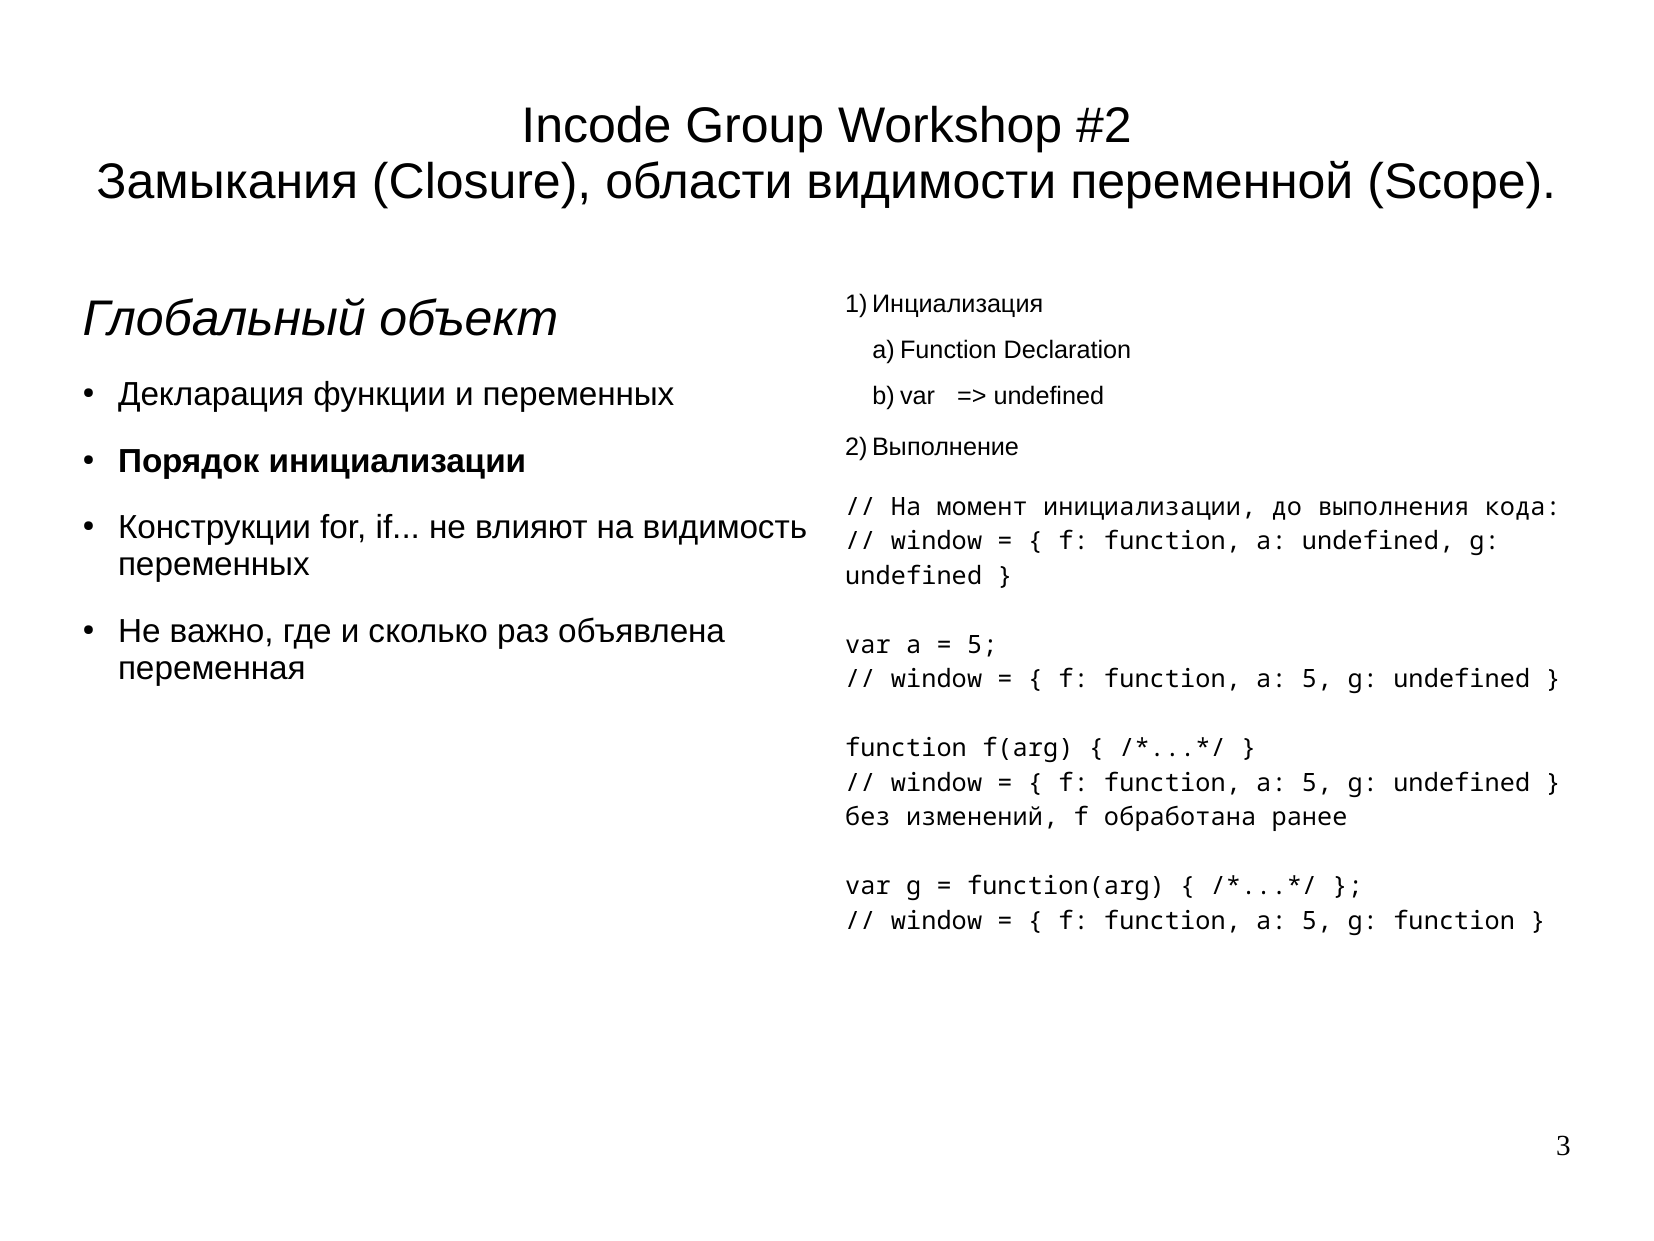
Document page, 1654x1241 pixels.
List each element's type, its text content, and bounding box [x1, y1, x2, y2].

list Глобальный объект Декларация функции и переменных Порядок инициализации Конструкции for, if... не влияют на видимость переменных Не важно, где и сколько раз объявлена переменная [82, 290, 809, 1010]
title Incode Group Workshop #2 Замыкания (Closure), области видимости переменной (Scope). [82, 49, 1571, 257]
list Инциализация Function Declaration var => undefined Выполнение // На момент инициализации, до выполнения кода: // window = { f: function, a: undefined, g: undefined } var a = 5; // window = { f: function, a: 5, g: undefined } function f(arg) { /*...*/ } // window = { f: function, a: 5, g: undefined } без изменений, f обработана ранее var g = function(arg) { /*...*/ }; // window = { f: function, a: 5, g: function } [845, 290, 1572, 1010]
